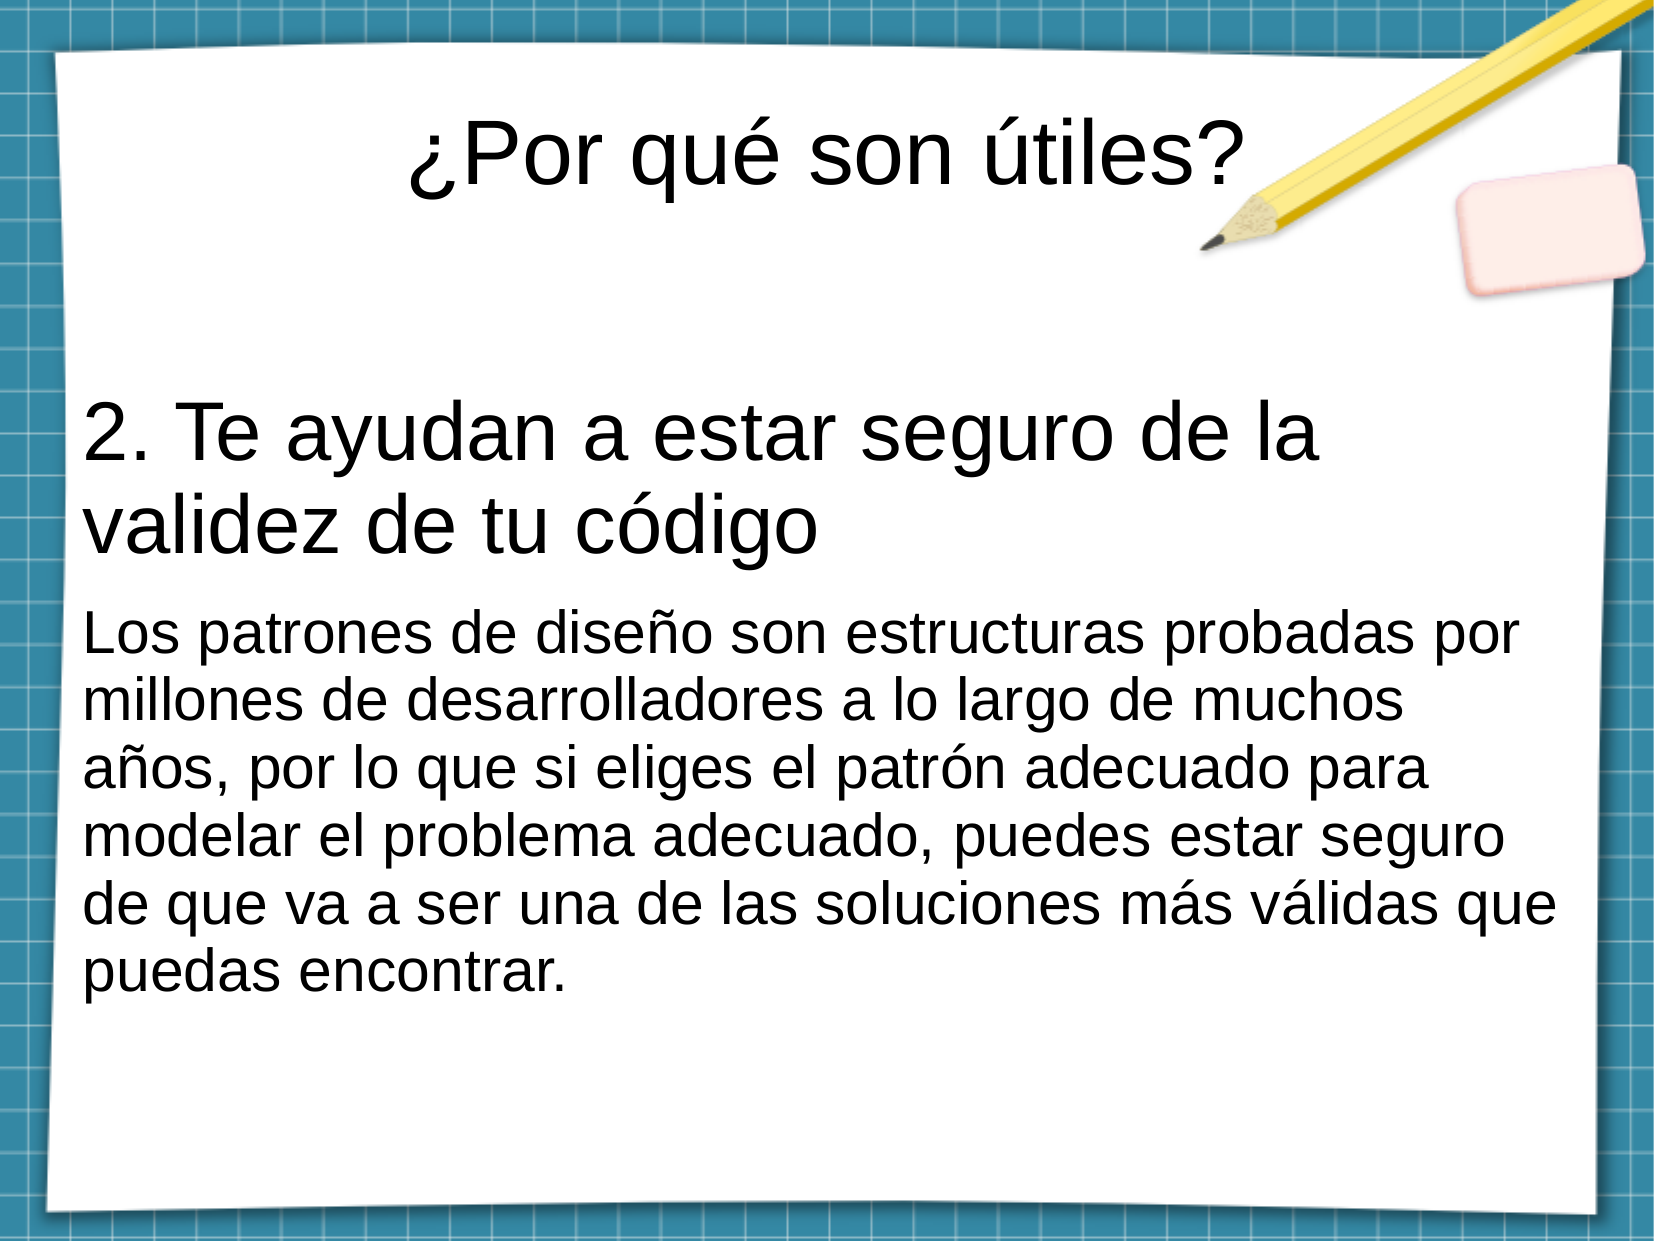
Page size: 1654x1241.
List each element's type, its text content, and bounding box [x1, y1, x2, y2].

title ¿Por qué son útiles? [82, 49, 1571, 257]
list 2. Te ayudan a estar seguro de la validez de tu código Los patrones de diseño son estructuras probadas por millones de desarrolladores a lo largo de muchos años, por lo que si eliges el patrón adecuado para modelar el problema adecuado, puedes estar seguro de que va a ser una de las soluciones más válidas que puedas encontrar. [82, 290, 1571, 1010]
picture [0, 0, 1654, 1241]
